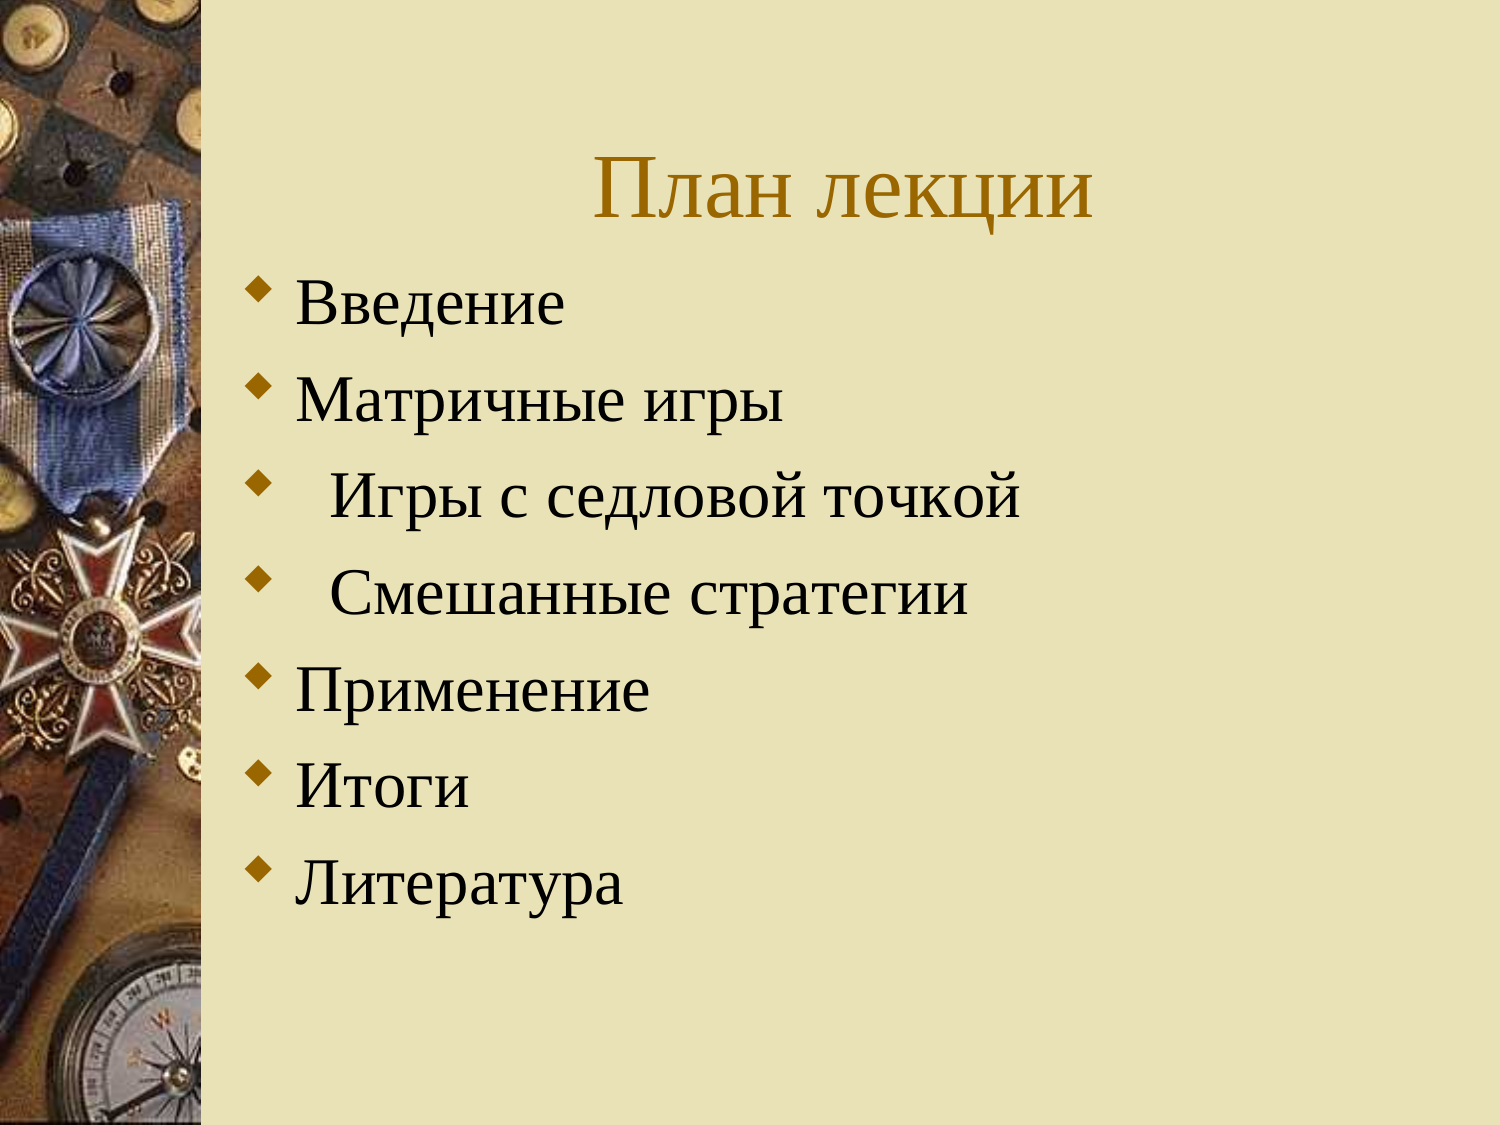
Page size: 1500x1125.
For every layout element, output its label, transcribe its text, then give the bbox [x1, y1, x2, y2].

title План лекции [224, 87, 1463, 249]
picture [0, 0, 201, 1125]
list Введение Матричные игры Игры с седловой точкой Смешанные стратегии Применение Итоги Литература [224, 249, 1475, 1063]
